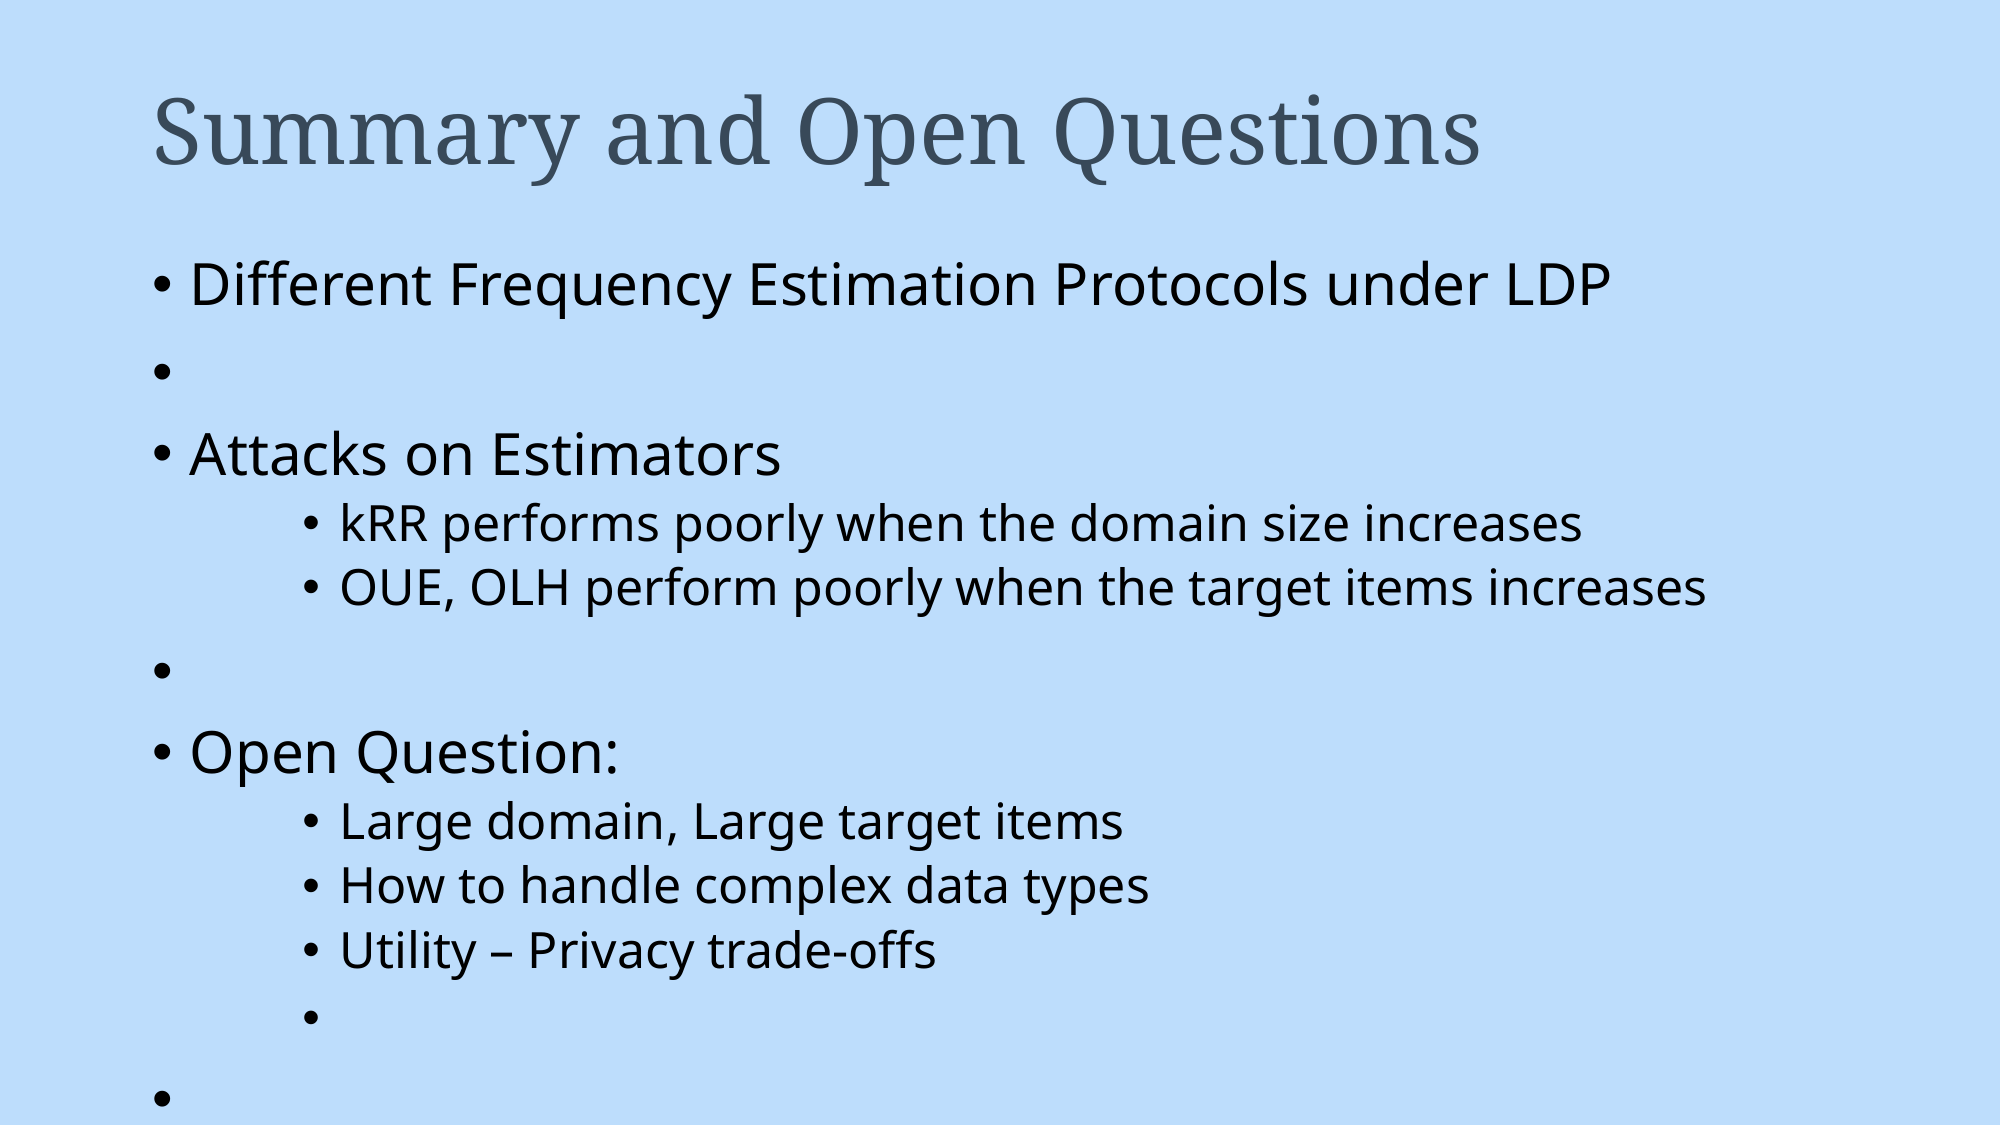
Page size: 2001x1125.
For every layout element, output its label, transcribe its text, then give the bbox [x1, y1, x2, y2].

title Summary and Open Questions [137, 59, 1863, 211]
list Different Frequency Estimation Protocols under LDP Attacks on Estimators kRR performs poorly when the domain size increases OUE, OLH perform poorly when the target items increases Open Question: Large domain, Large target items How to handle complex data types Utility – Privacy trade-offs [137, 247, 1863, 1014]
